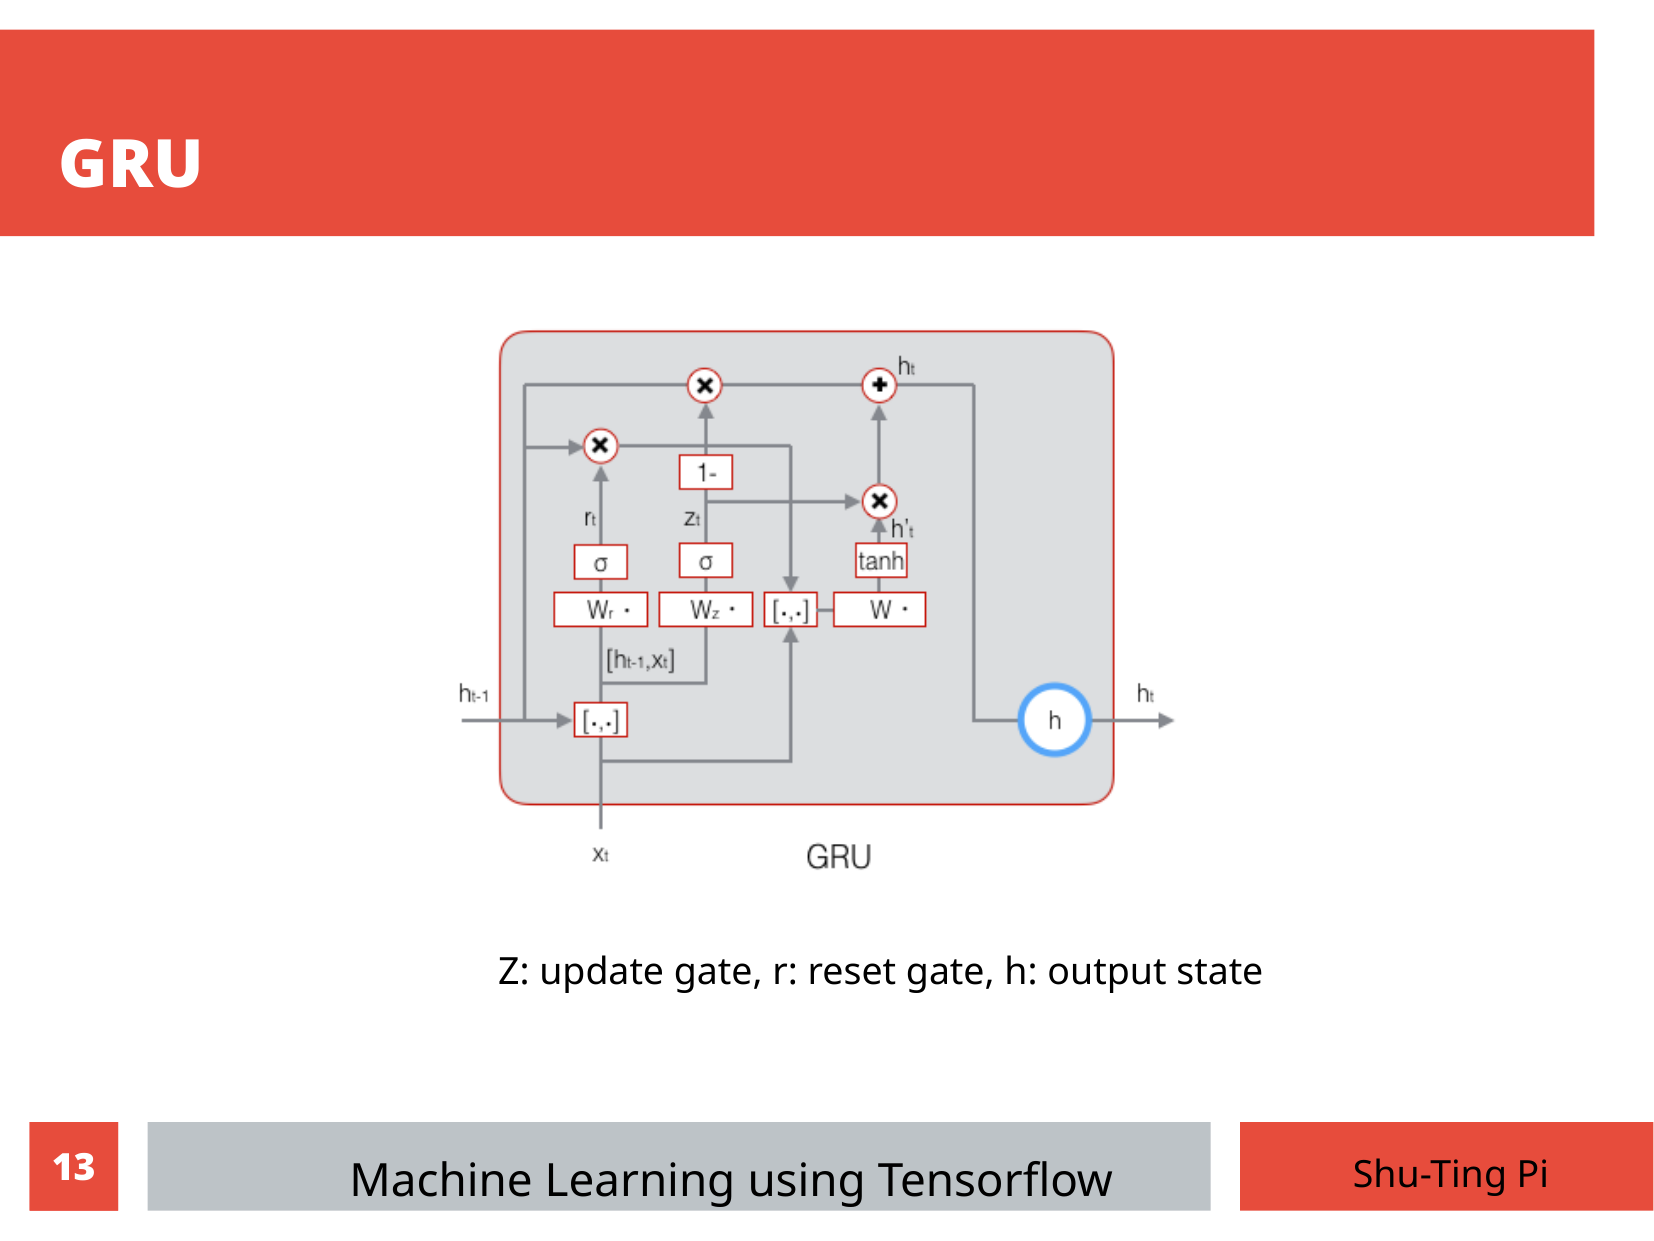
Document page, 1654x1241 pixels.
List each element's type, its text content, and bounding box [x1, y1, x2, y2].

text_box Z: update gate, r: reset gate, h: output state [483, 936, 1183, 999]
text_box Shu-Ting Pi [1338, 1140, 1573, 1203]
picture [452, 324, 1181, 882]
title GRU [59, 59, 1595, 207]
text_box Machine Learning using Tensorflow [334, 1139, 1220, 1241]
